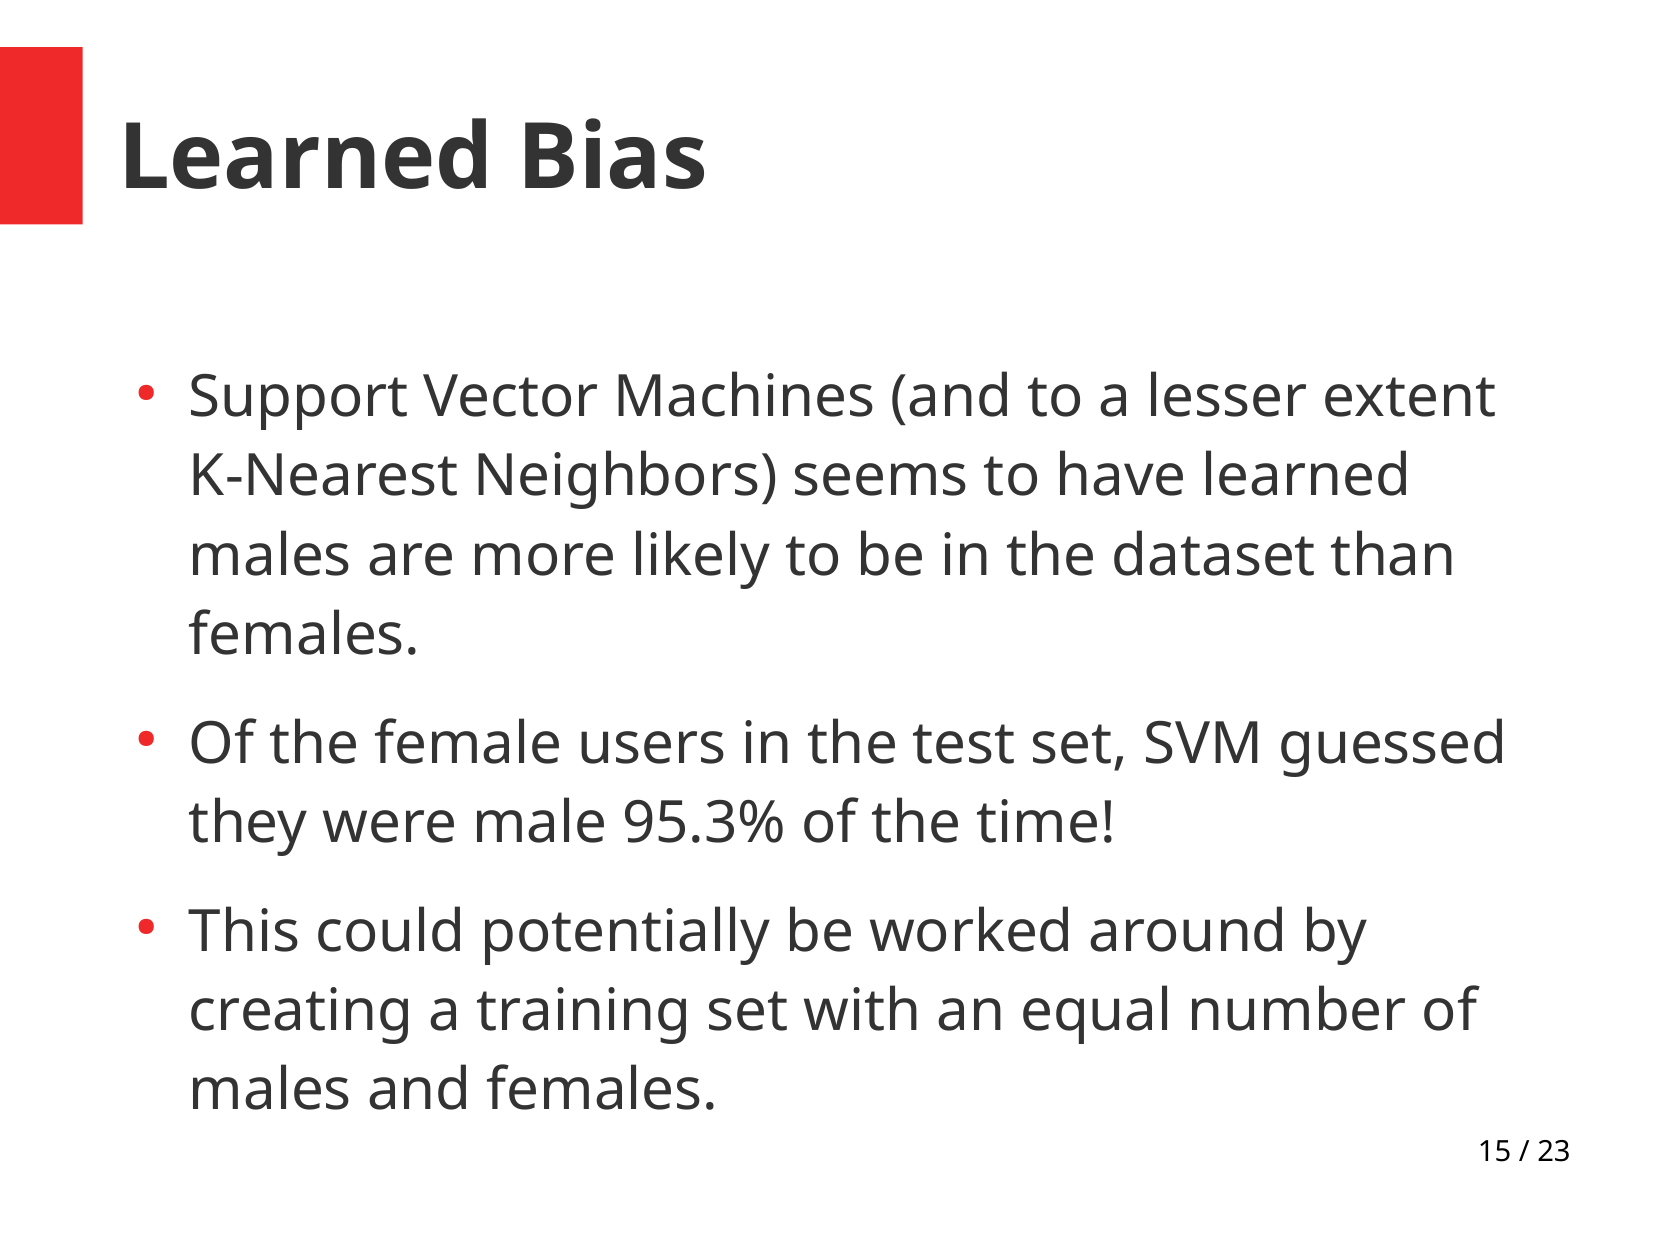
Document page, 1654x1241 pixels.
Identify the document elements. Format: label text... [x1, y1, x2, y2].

list Support Vector Machines (and to a lesser extent K-Nearest Neighbors) seems to have learned males are more likely to be in the dataset than females. Of the female users in the test set, SVM guessed they were male 95.3% of the time! This could potentially be worked around by creating a training set with an equal number of males and females. [118, 354, 1536, 1074]
title Learned Bias [118, 49, 1571, 257]
